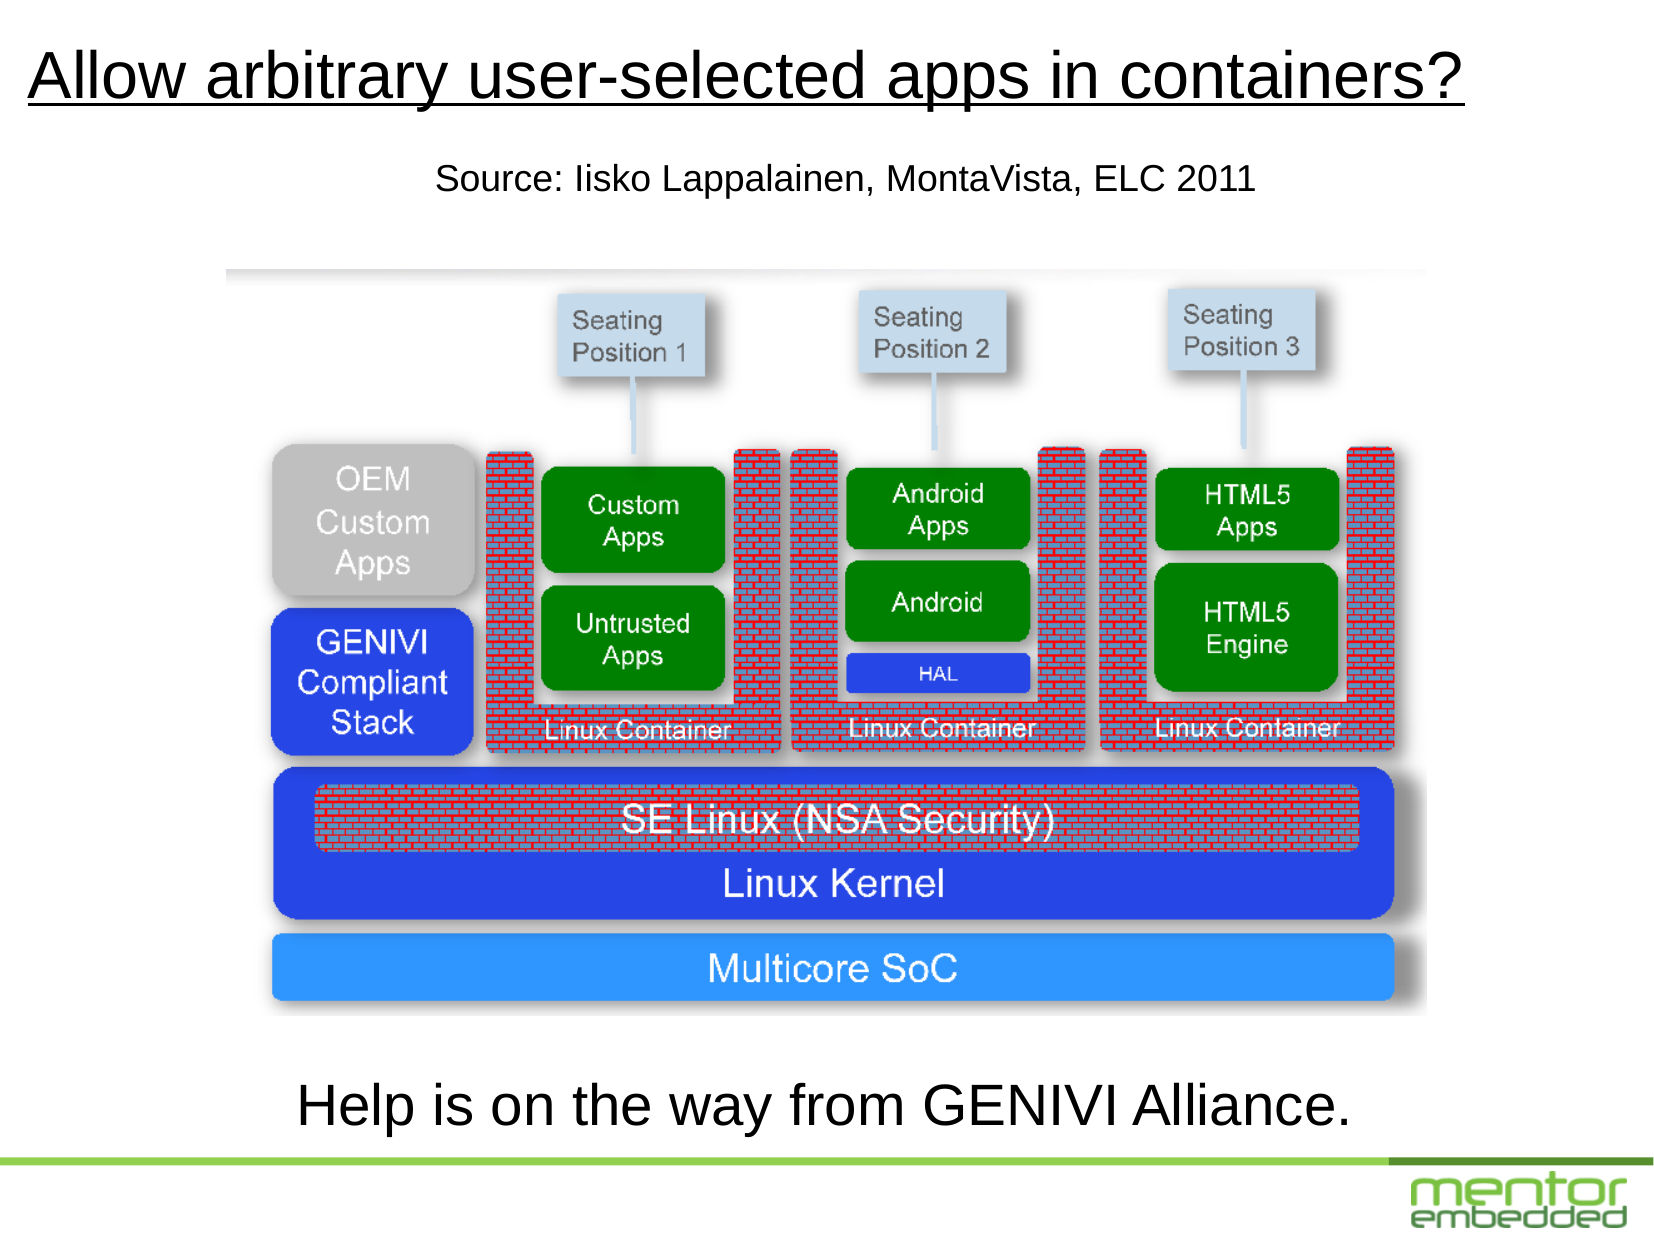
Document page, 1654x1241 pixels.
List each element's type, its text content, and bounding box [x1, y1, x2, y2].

picture [1411, 1171, 1627, 1228]
text_box Source: Iisko Lappalainen, MontaVista, ELC 2011 [420, 150, 1275, 207]
picture [226, 269, 1427, 1016]
title Allow arbitrary user-selected apps in containers? [27, 13, 1640, 138]
text_box Help is on the way from GENIVI Alliance. [281, 1065, 1369, 1145]
